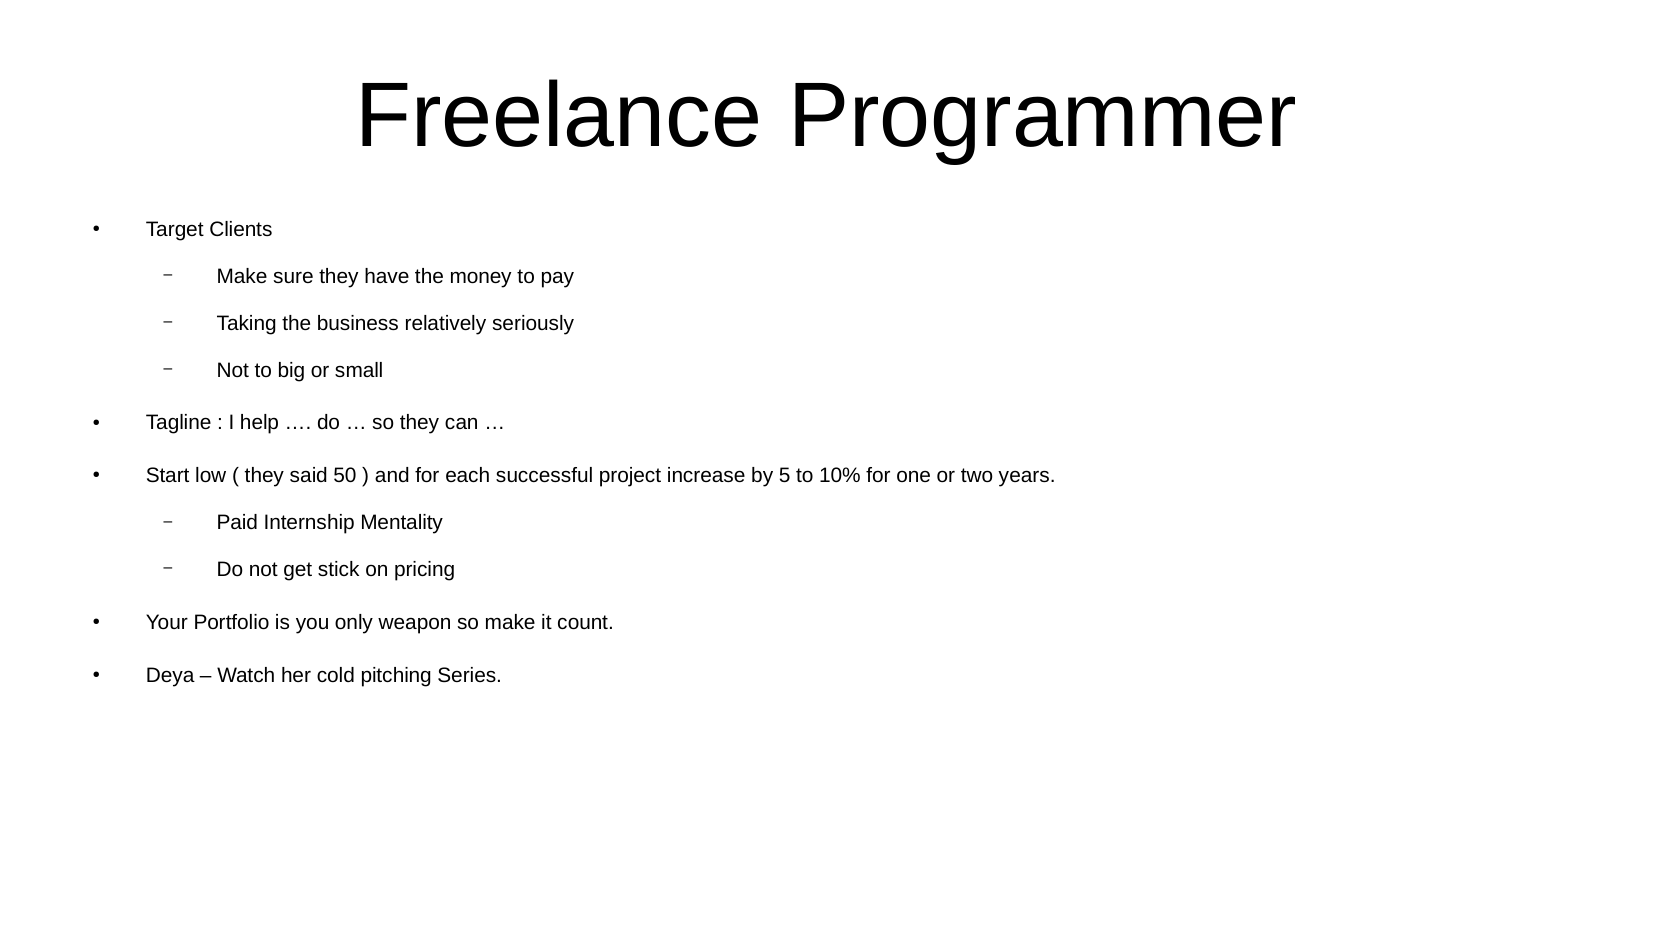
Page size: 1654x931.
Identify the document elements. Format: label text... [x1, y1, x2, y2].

list Target Clients Make sure they have the money to pay Taking the business relatively seriously Not to big or small Tagline : I help …. do … so they can … Start low ( they said 50 ) and for each successful project increase by 5 to 10% for one or two years. Paid Internship Mentality Do not get stick on pricing Your Portfolio is you only weapon so make it count. Deya – Watch her cold pitching Series. [75, 217, 1571, 901]
title Freelance Programmer [82, 37, 1571, 193]
